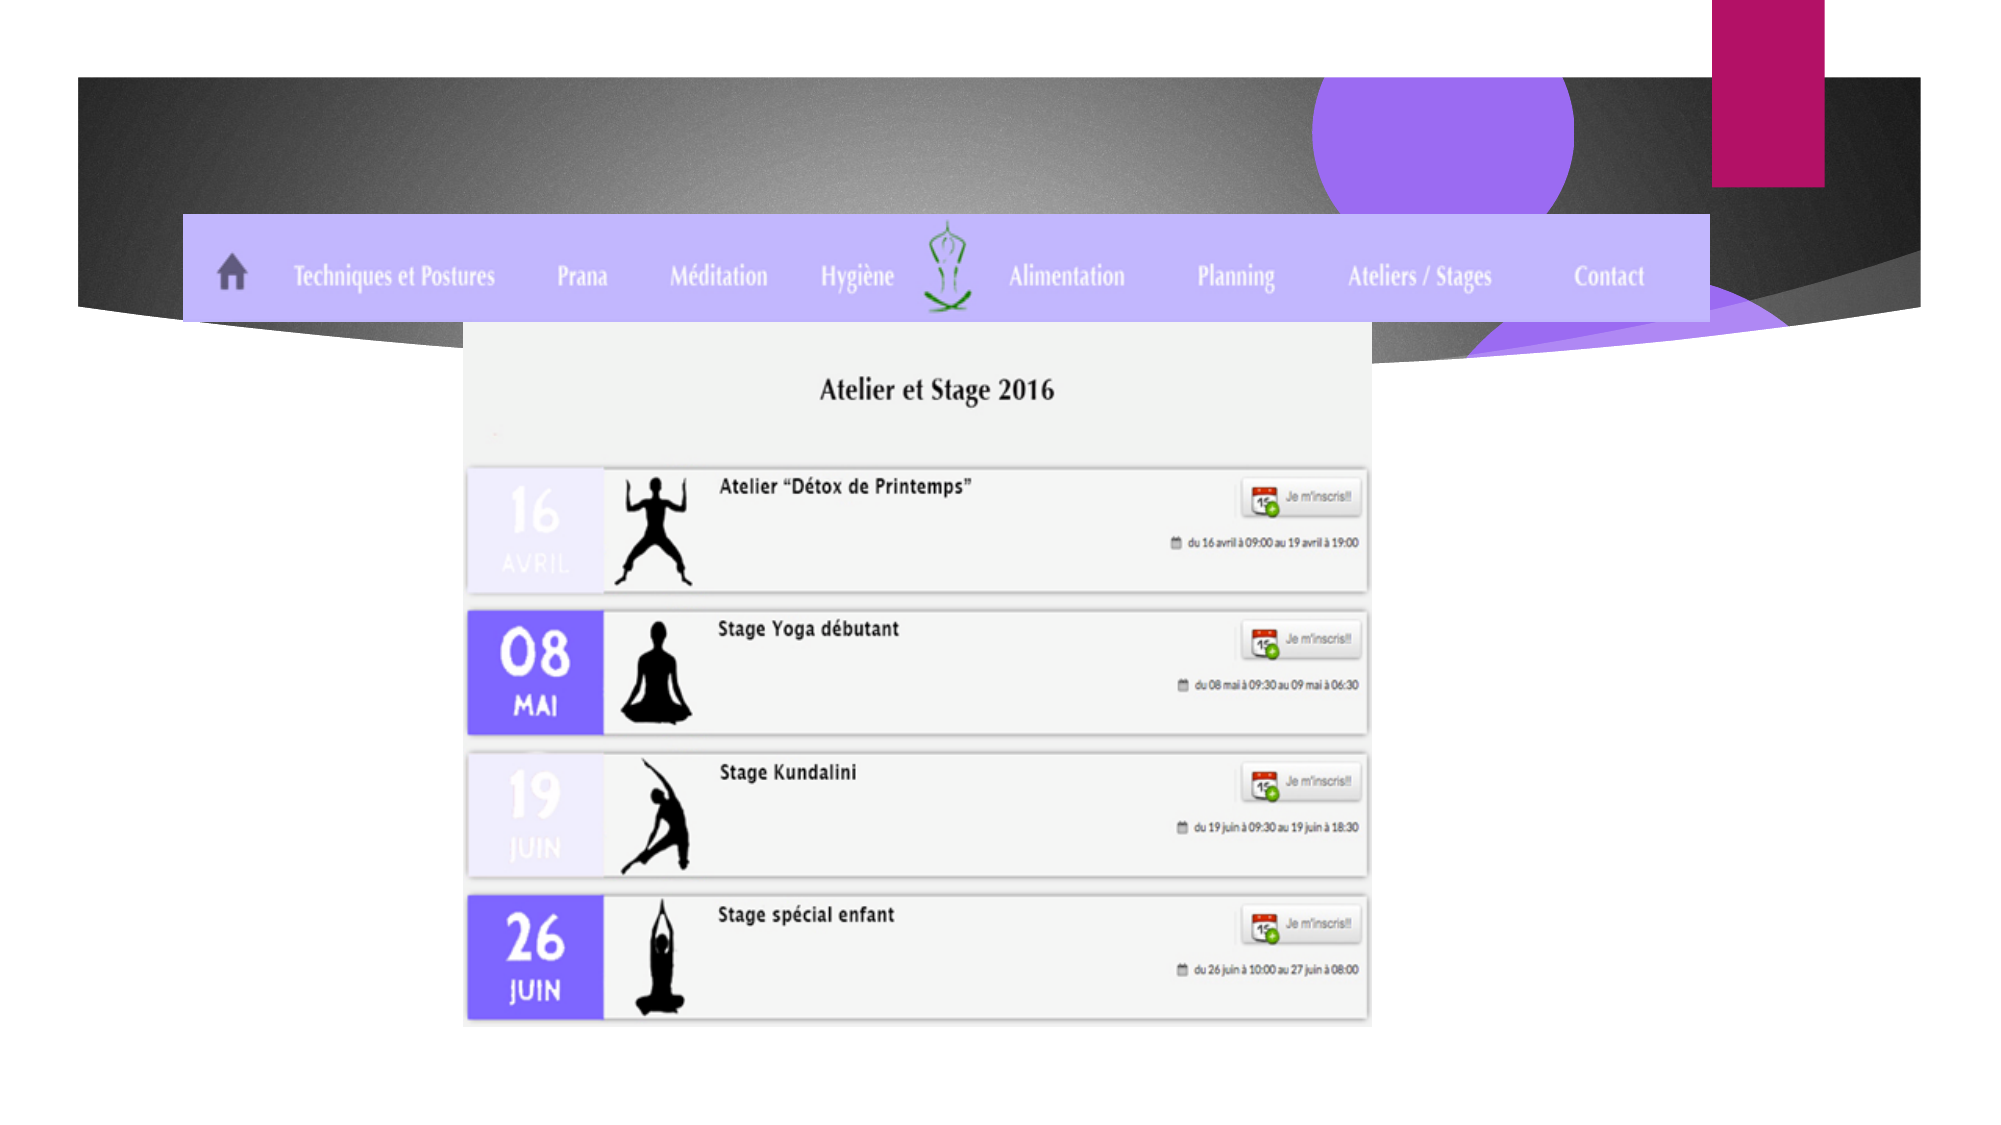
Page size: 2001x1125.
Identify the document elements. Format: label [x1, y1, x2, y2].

picture [79, 78, 1920, 1027]
